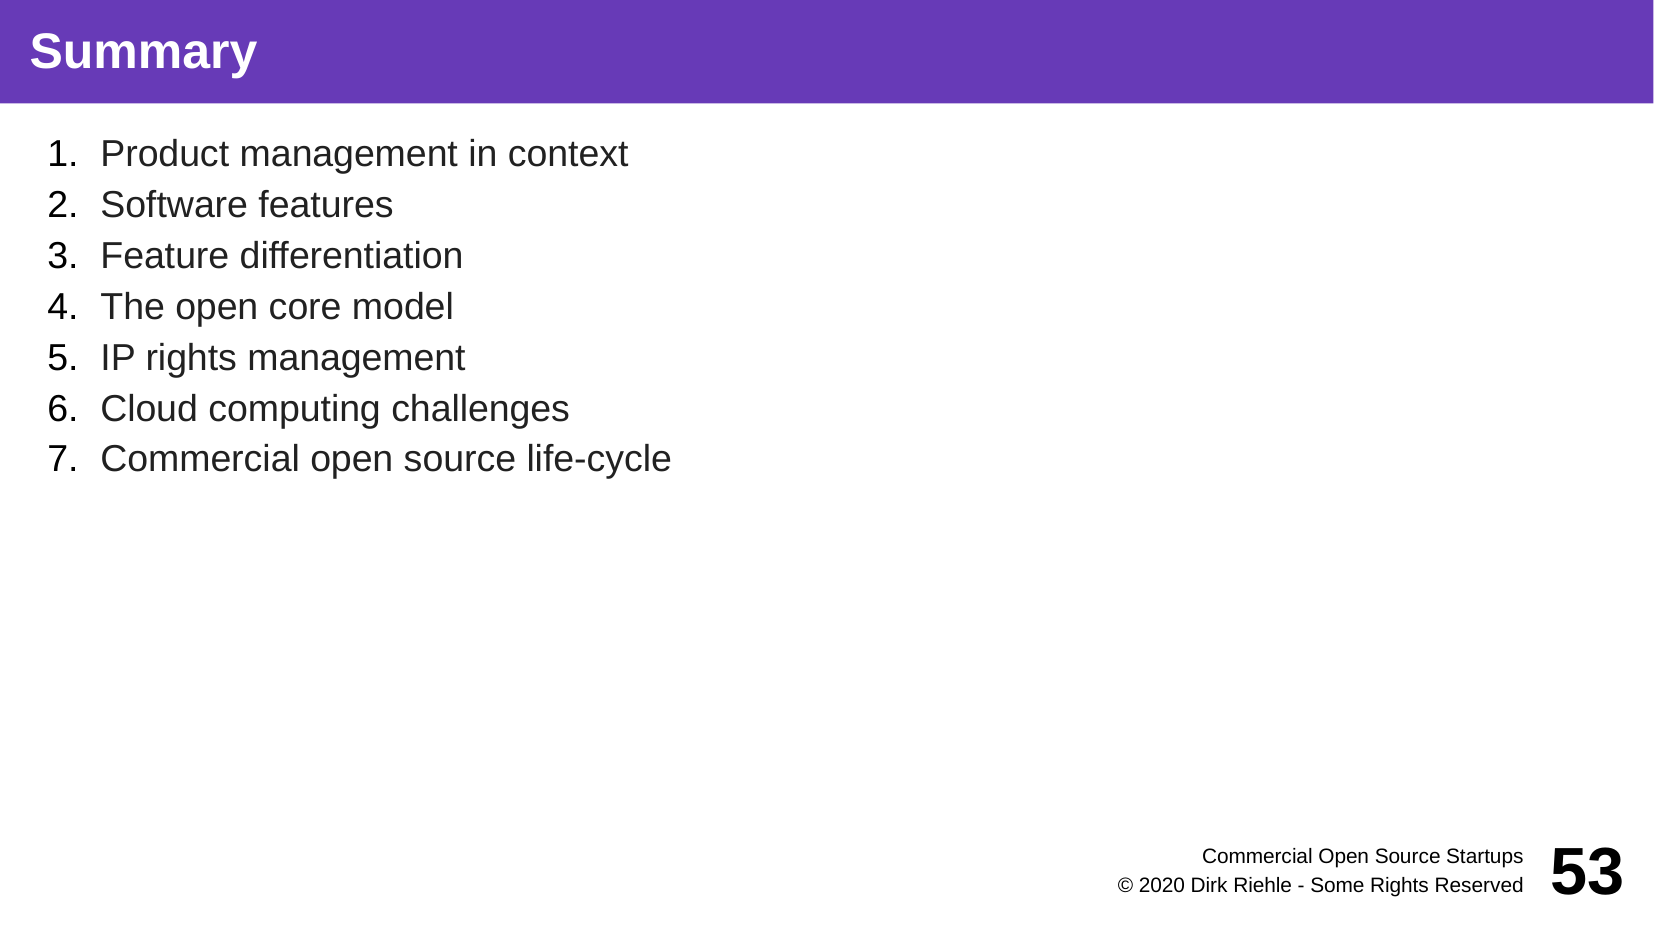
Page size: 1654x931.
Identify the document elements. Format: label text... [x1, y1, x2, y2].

list Product management in context Software features Feature differentiation The open core model IP rights management Cloud computing challenges Commercial open source life-cycle [29, 132, 1625, 813]
title Summary [0, 0, 1654, 104]
